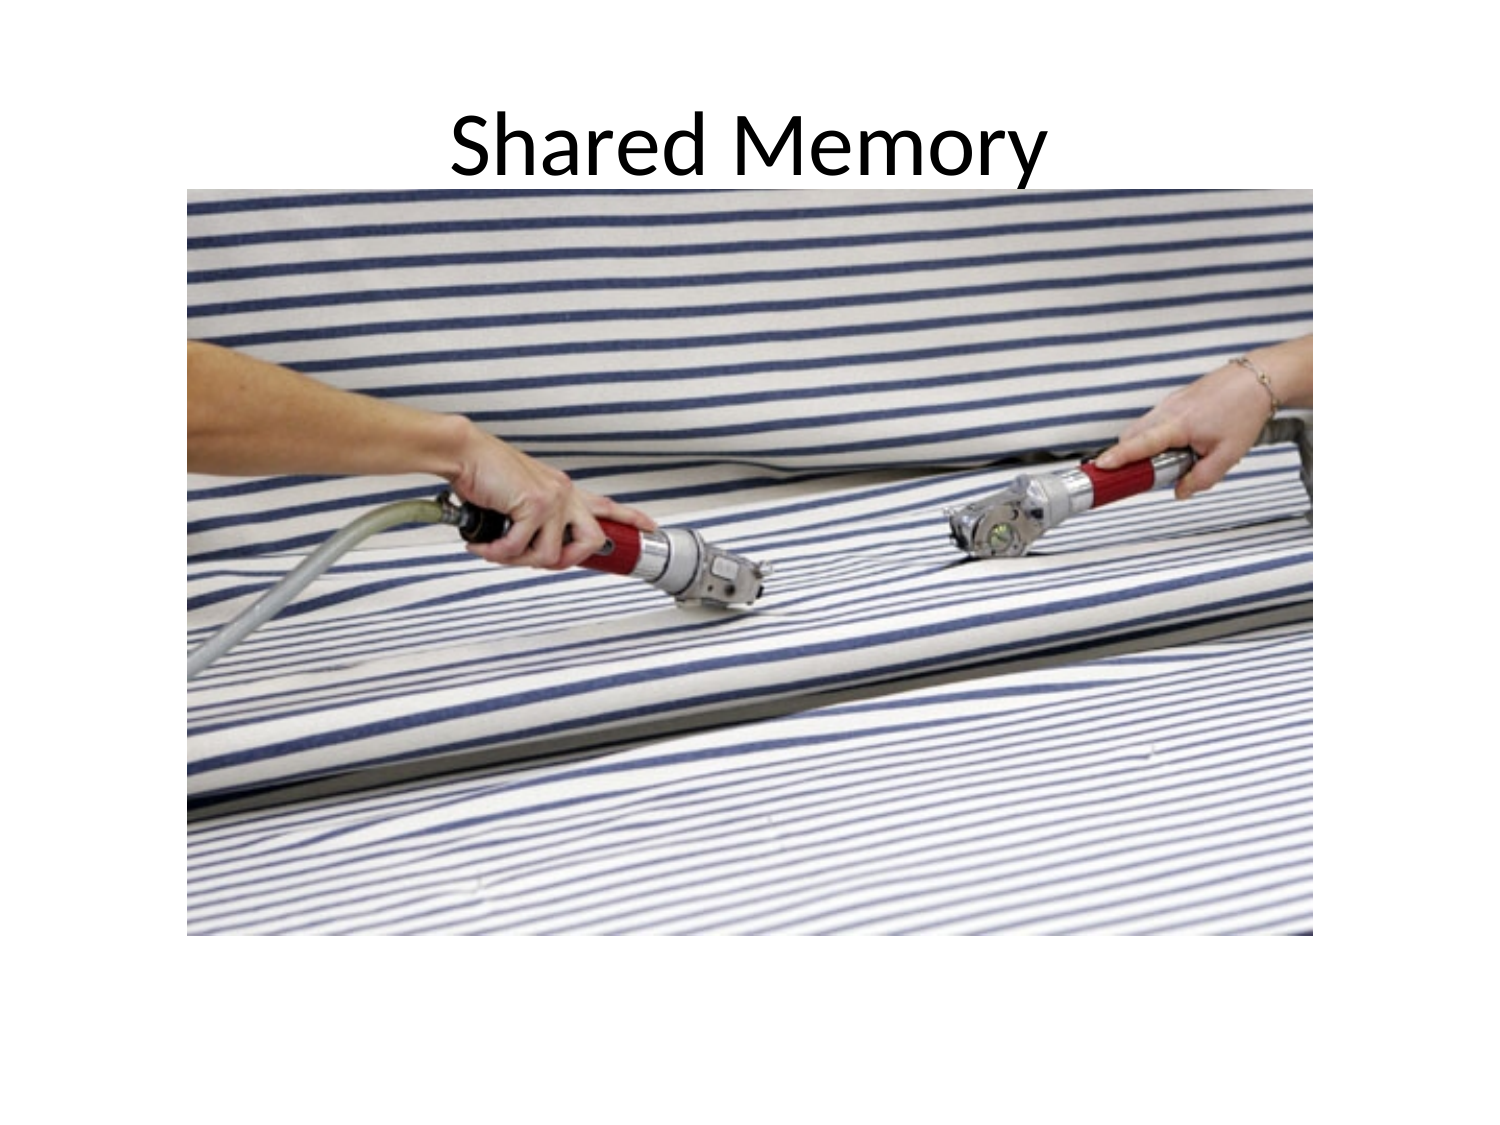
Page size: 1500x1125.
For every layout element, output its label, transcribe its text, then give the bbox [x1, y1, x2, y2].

title Shared Memory [75, 45, 1426, 233]
picture [187, 189, 1313, 936]
